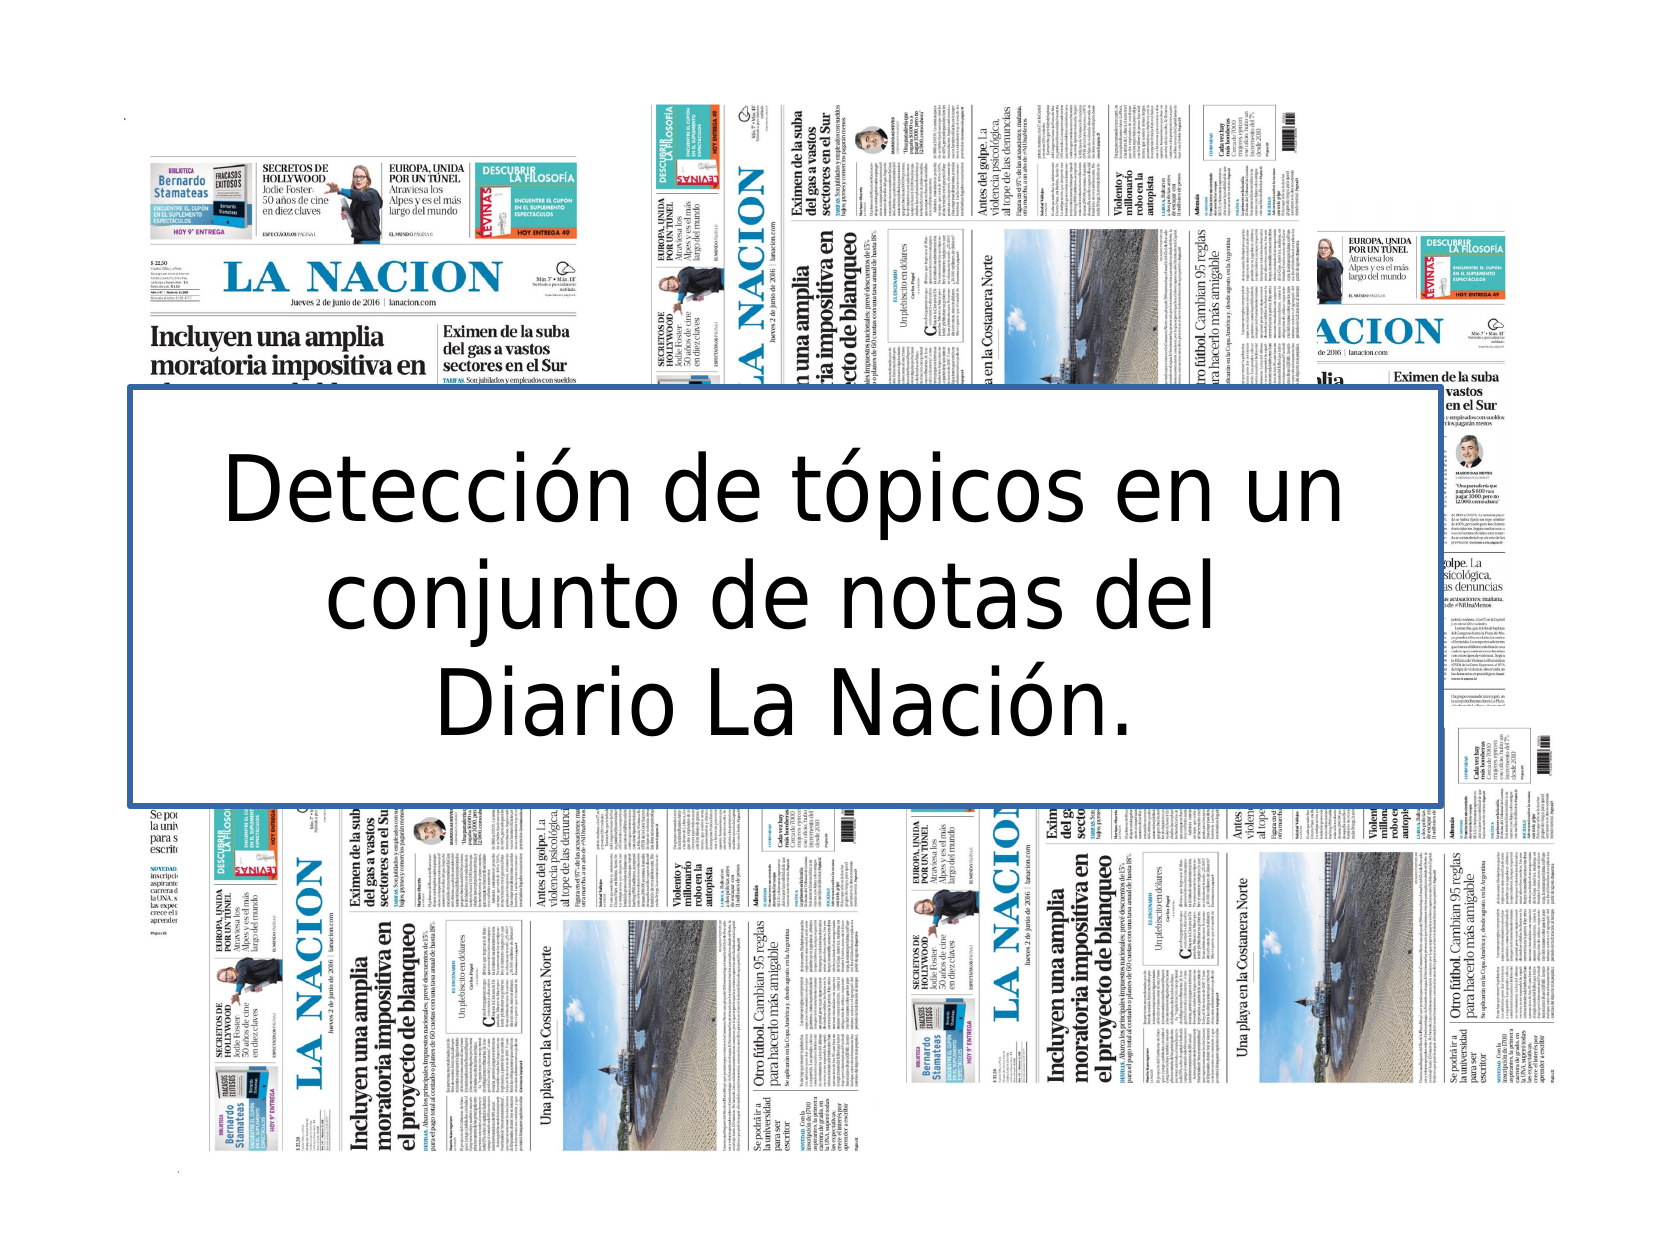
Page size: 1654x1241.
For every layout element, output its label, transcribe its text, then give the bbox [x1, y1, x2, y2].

picture [123, 82, 1572, 1173]
title Detección de tópicos en un conjunto de notas del Diario La Nación. [129, 386, 1441, 807]
